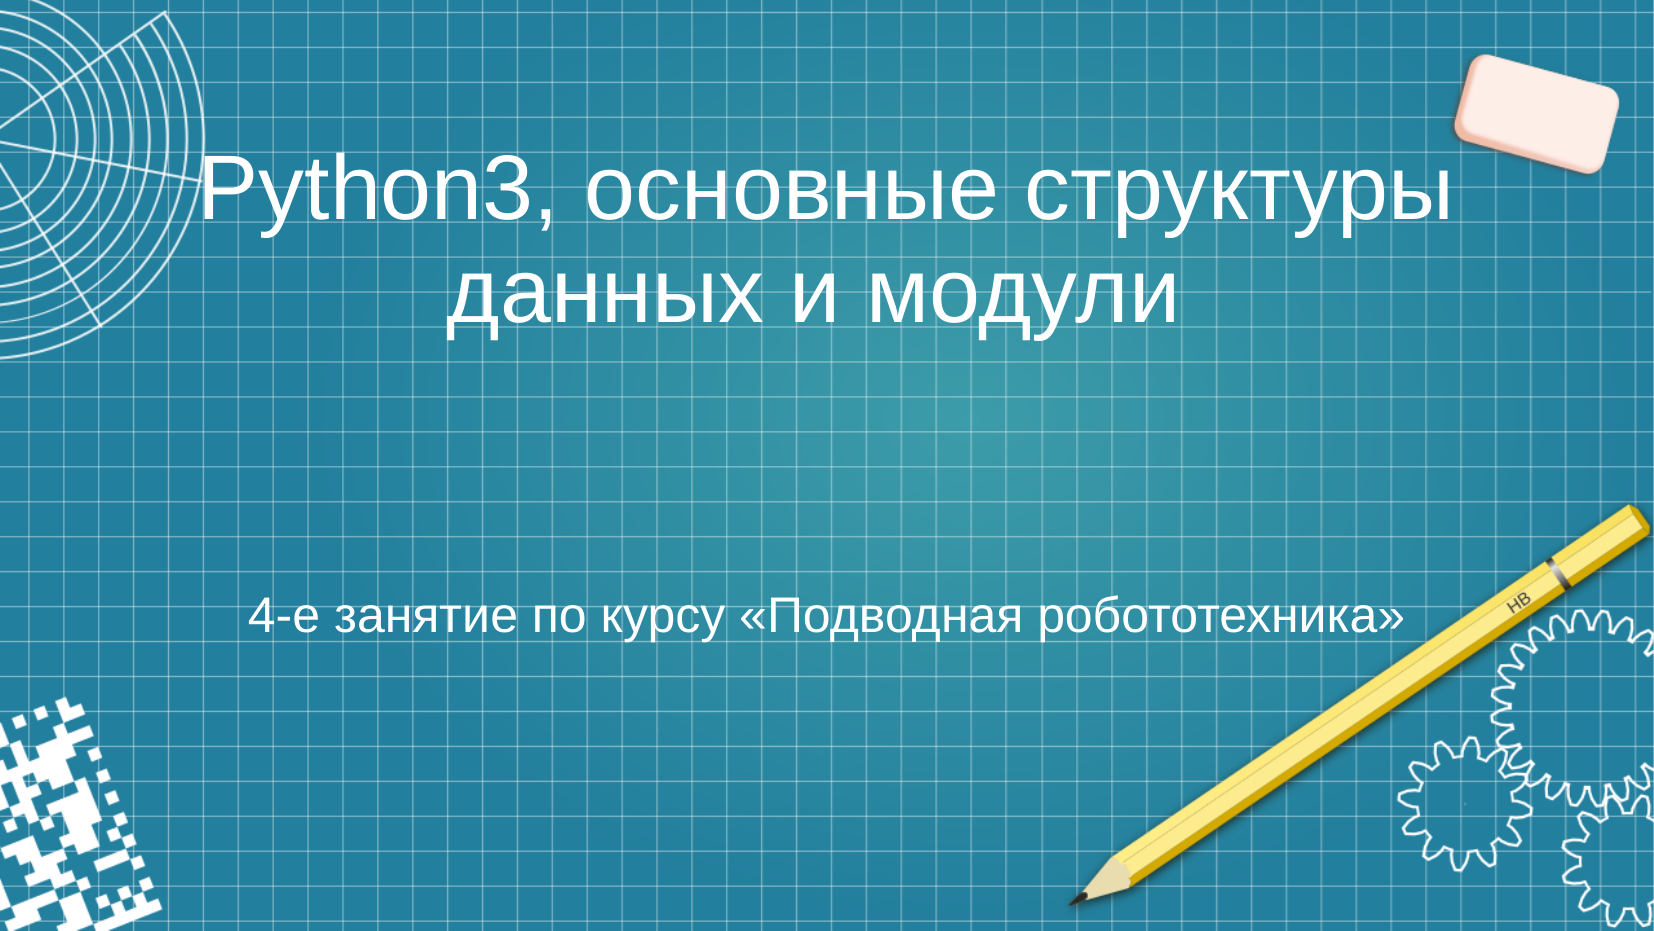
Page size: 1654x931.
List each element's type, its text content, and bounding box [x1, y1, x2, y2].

picture [0, 0, 1654, 931]
subtitle 4-е занятие по курсу «Подводная робототехника» [82, 389, 1571, 842]
title Python3, основные структуры данных и модули [82, 132, 1571, 346]
